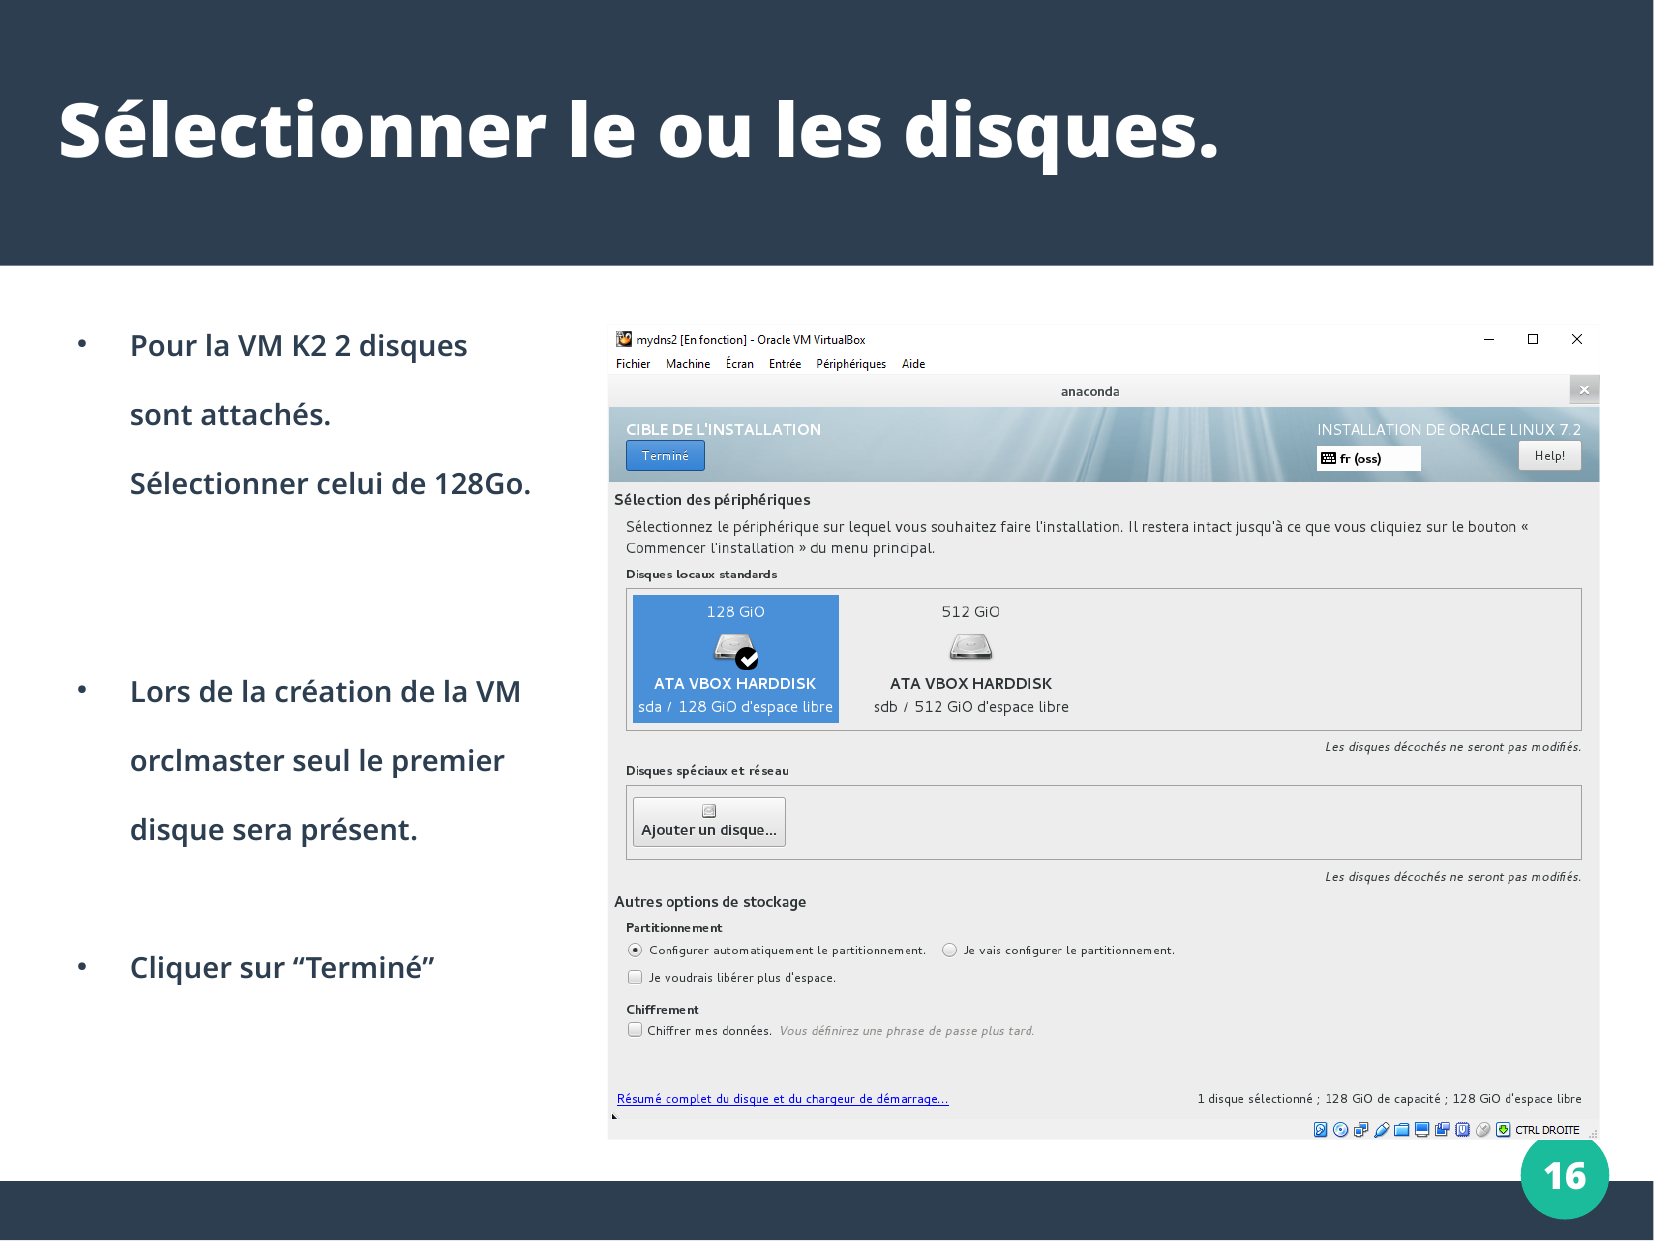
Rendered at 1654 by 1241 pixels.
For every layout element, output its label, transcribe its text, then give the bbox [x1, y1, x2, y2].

list Pour la VM K2 2 disques sont attachés. Sélectionner celui de 128Go. Lors de la création de la VM orclmaster seul le premier disque sera présent. Cliquer sur “Terminé” [59, 324, 1595, 1152]
title Sélectionner le ou les disques. [59, 49, 1595, 207]
picture [607, 324, 1600, 1140]
